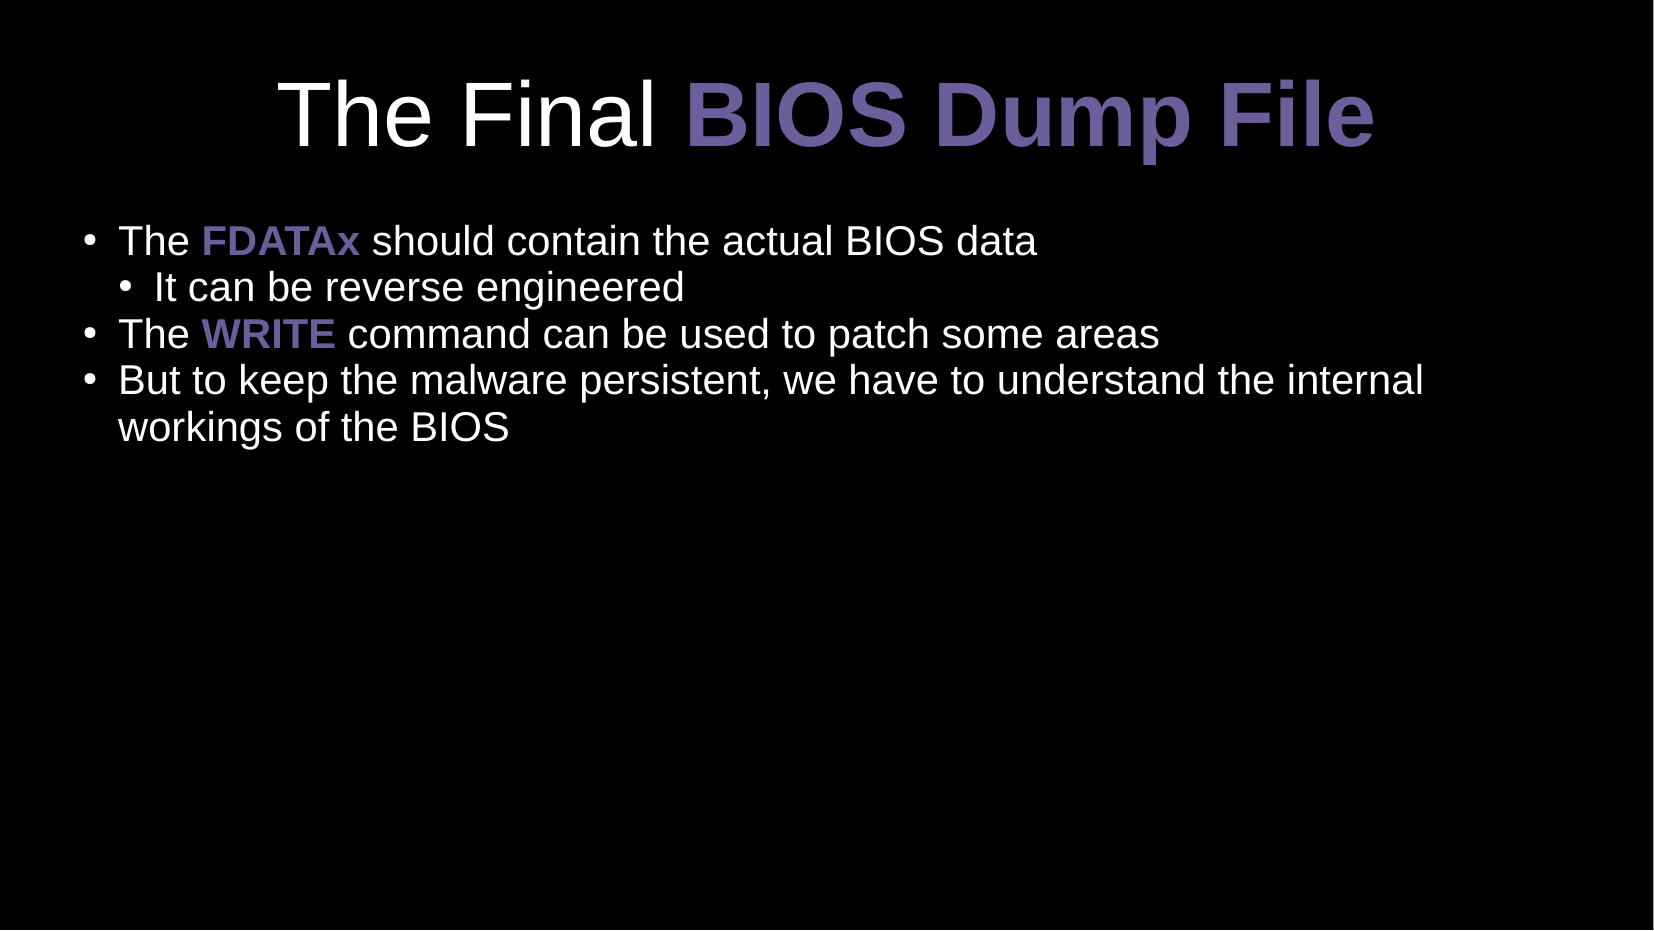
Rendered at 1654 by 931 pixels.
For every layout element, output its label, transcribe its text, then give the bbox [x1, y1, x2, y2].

subtitle The FDATAx should contain the actual BIOS data It can be reverse engineered The WRITE command can be used to patch some areas But to keep the malware persistent, we have to understand the internal workings of the BIOS [82, 217, 1571, 758]
title The Final BIOS Dump File [82, 37, 1571, 193]
